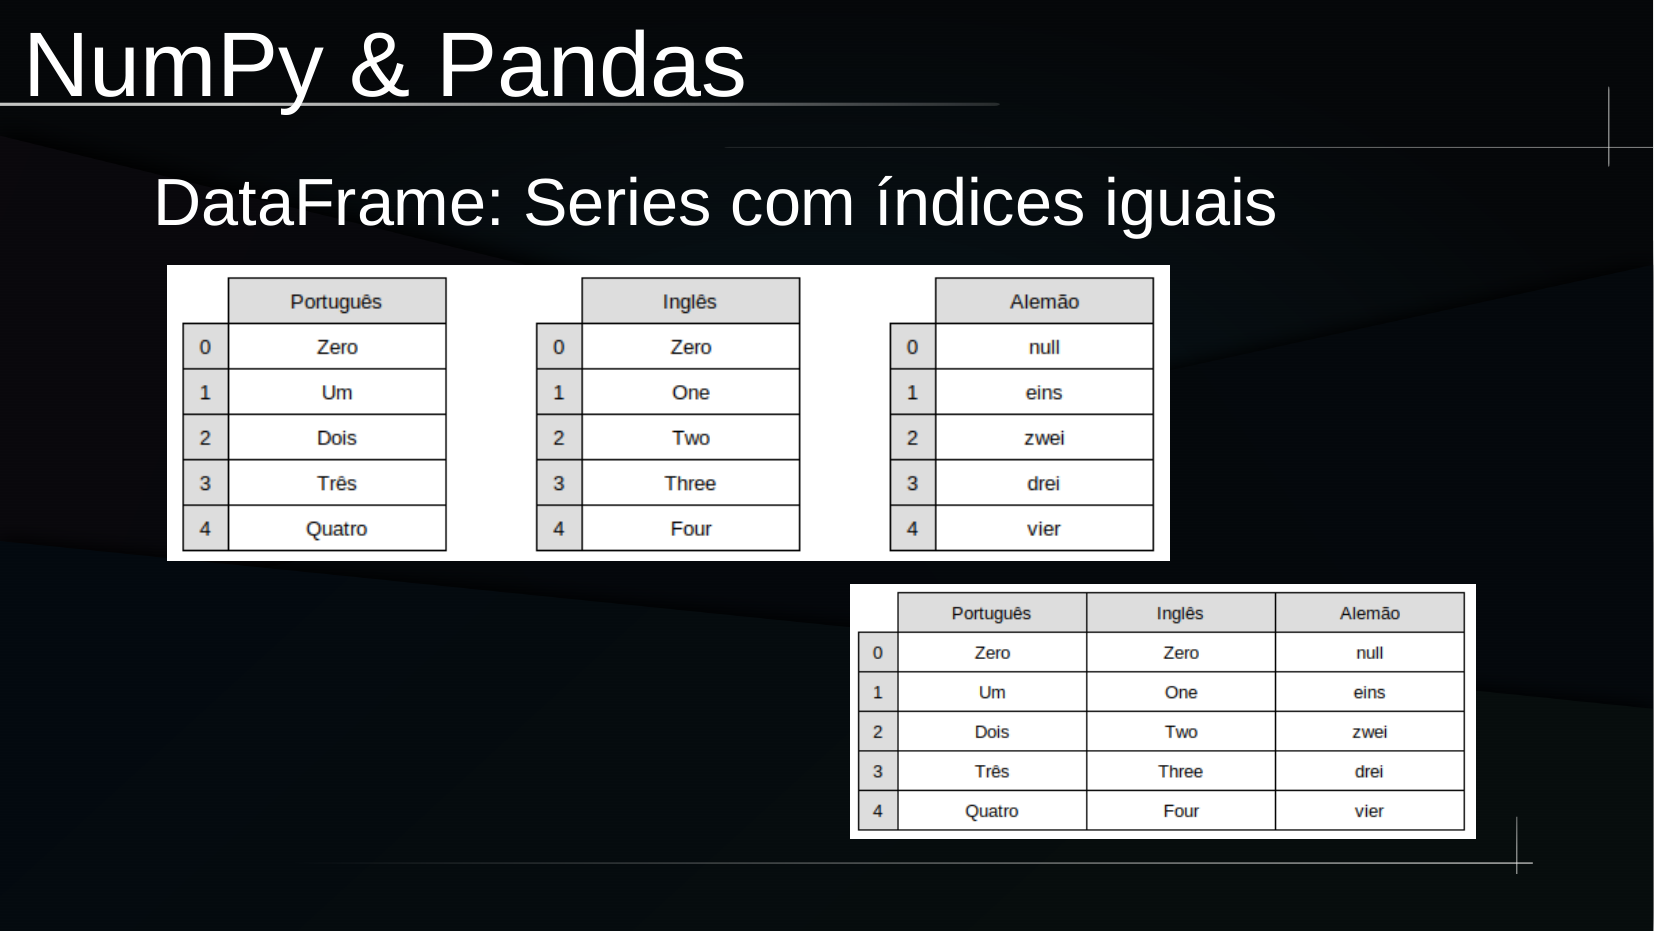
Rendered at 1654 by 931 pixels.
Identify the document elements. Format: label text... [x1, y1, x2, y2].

picture [0, 0, 1654, 931]
title NumPy & Pandas [23, 11, 1589, 119]
list DataFrame: Series com índices iguais [82, 165, 1571, 296]
